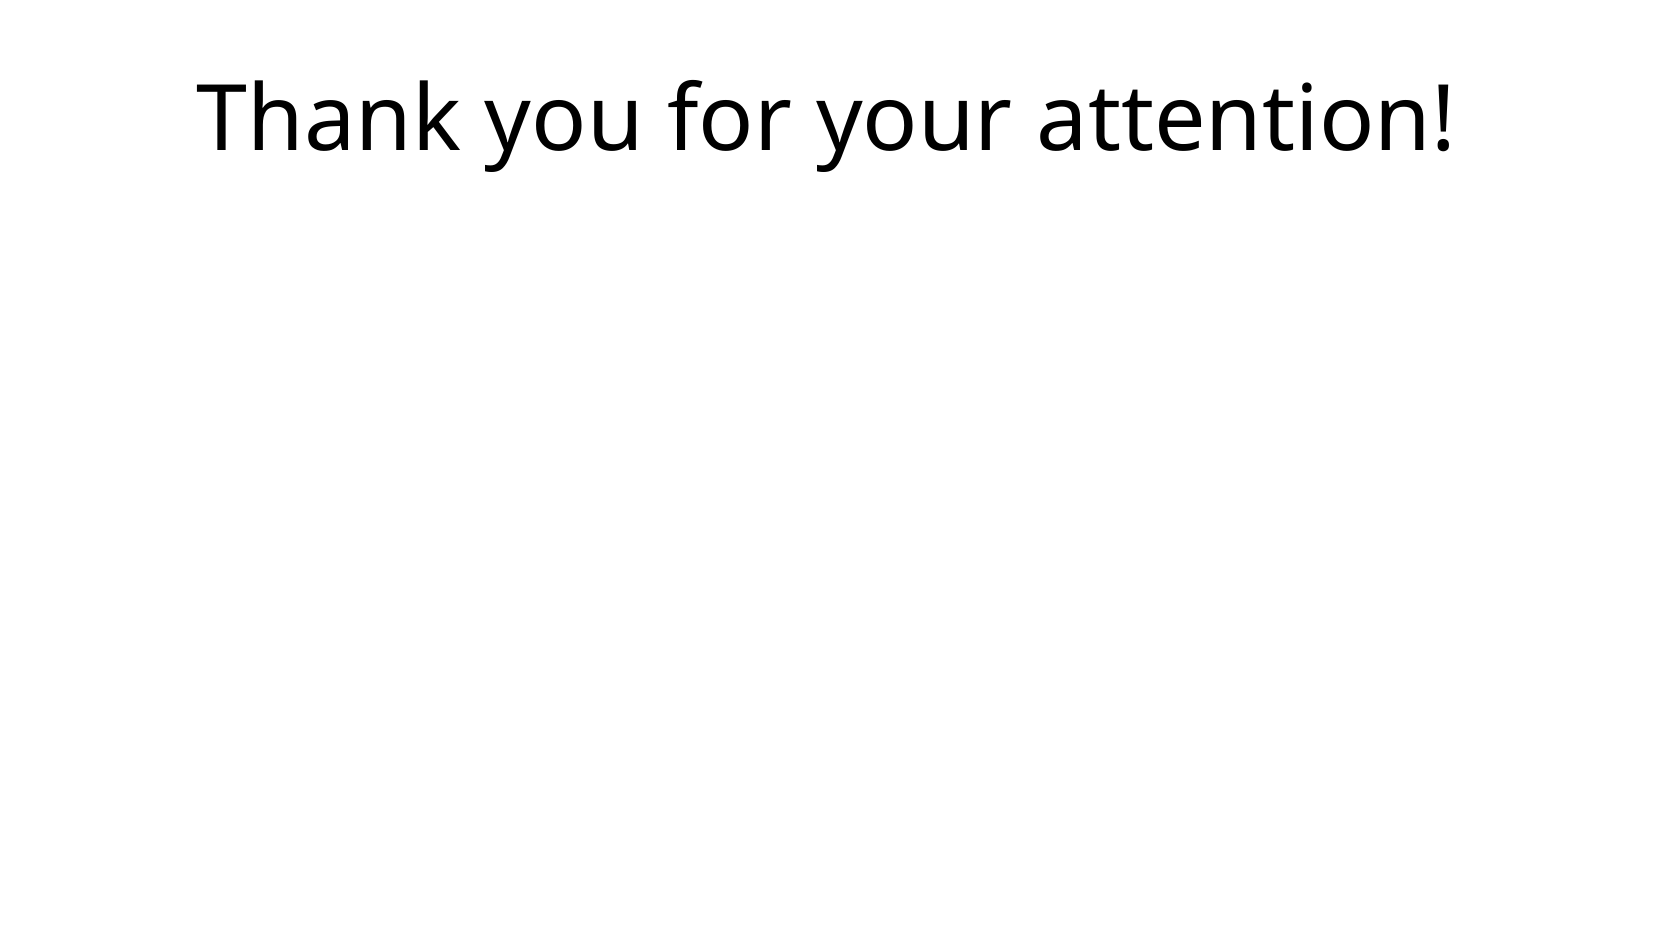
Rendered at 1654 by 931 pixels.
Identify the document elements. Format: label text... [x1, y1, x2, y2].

title Thank you for your attention! [82, 37, 1571, 193]
